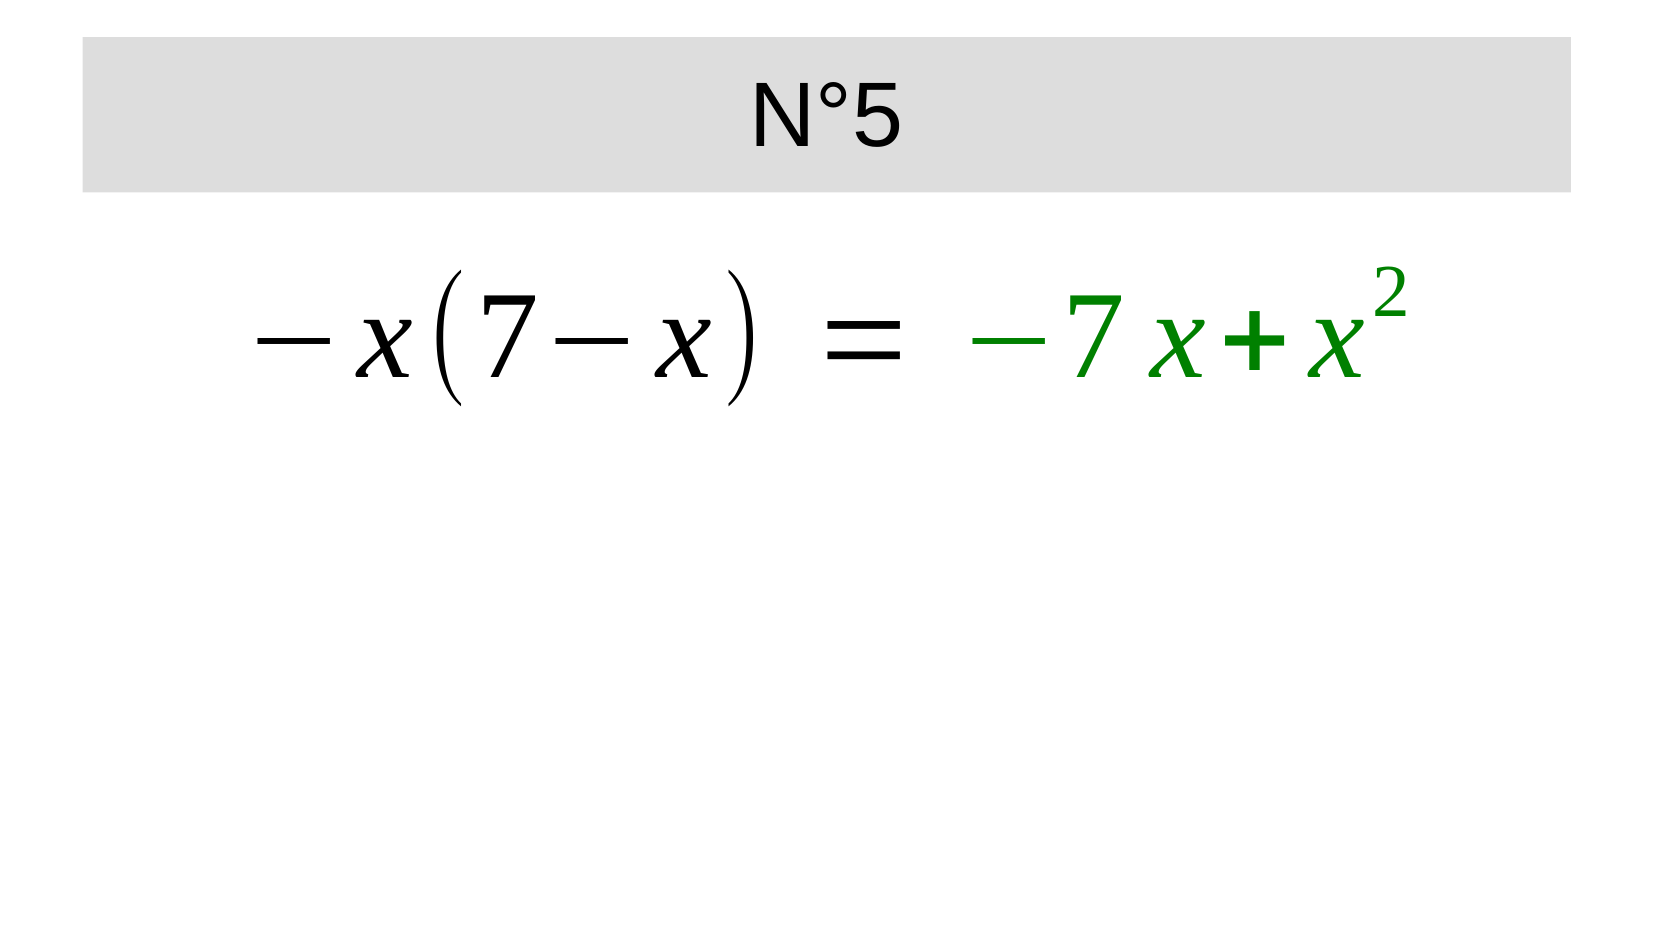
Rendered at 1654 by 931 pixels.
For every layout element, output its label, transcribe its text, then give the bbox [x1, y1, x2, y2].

chart [238, 248, 1418, 414]
title N°5 [82, 37, 1571, 193]
